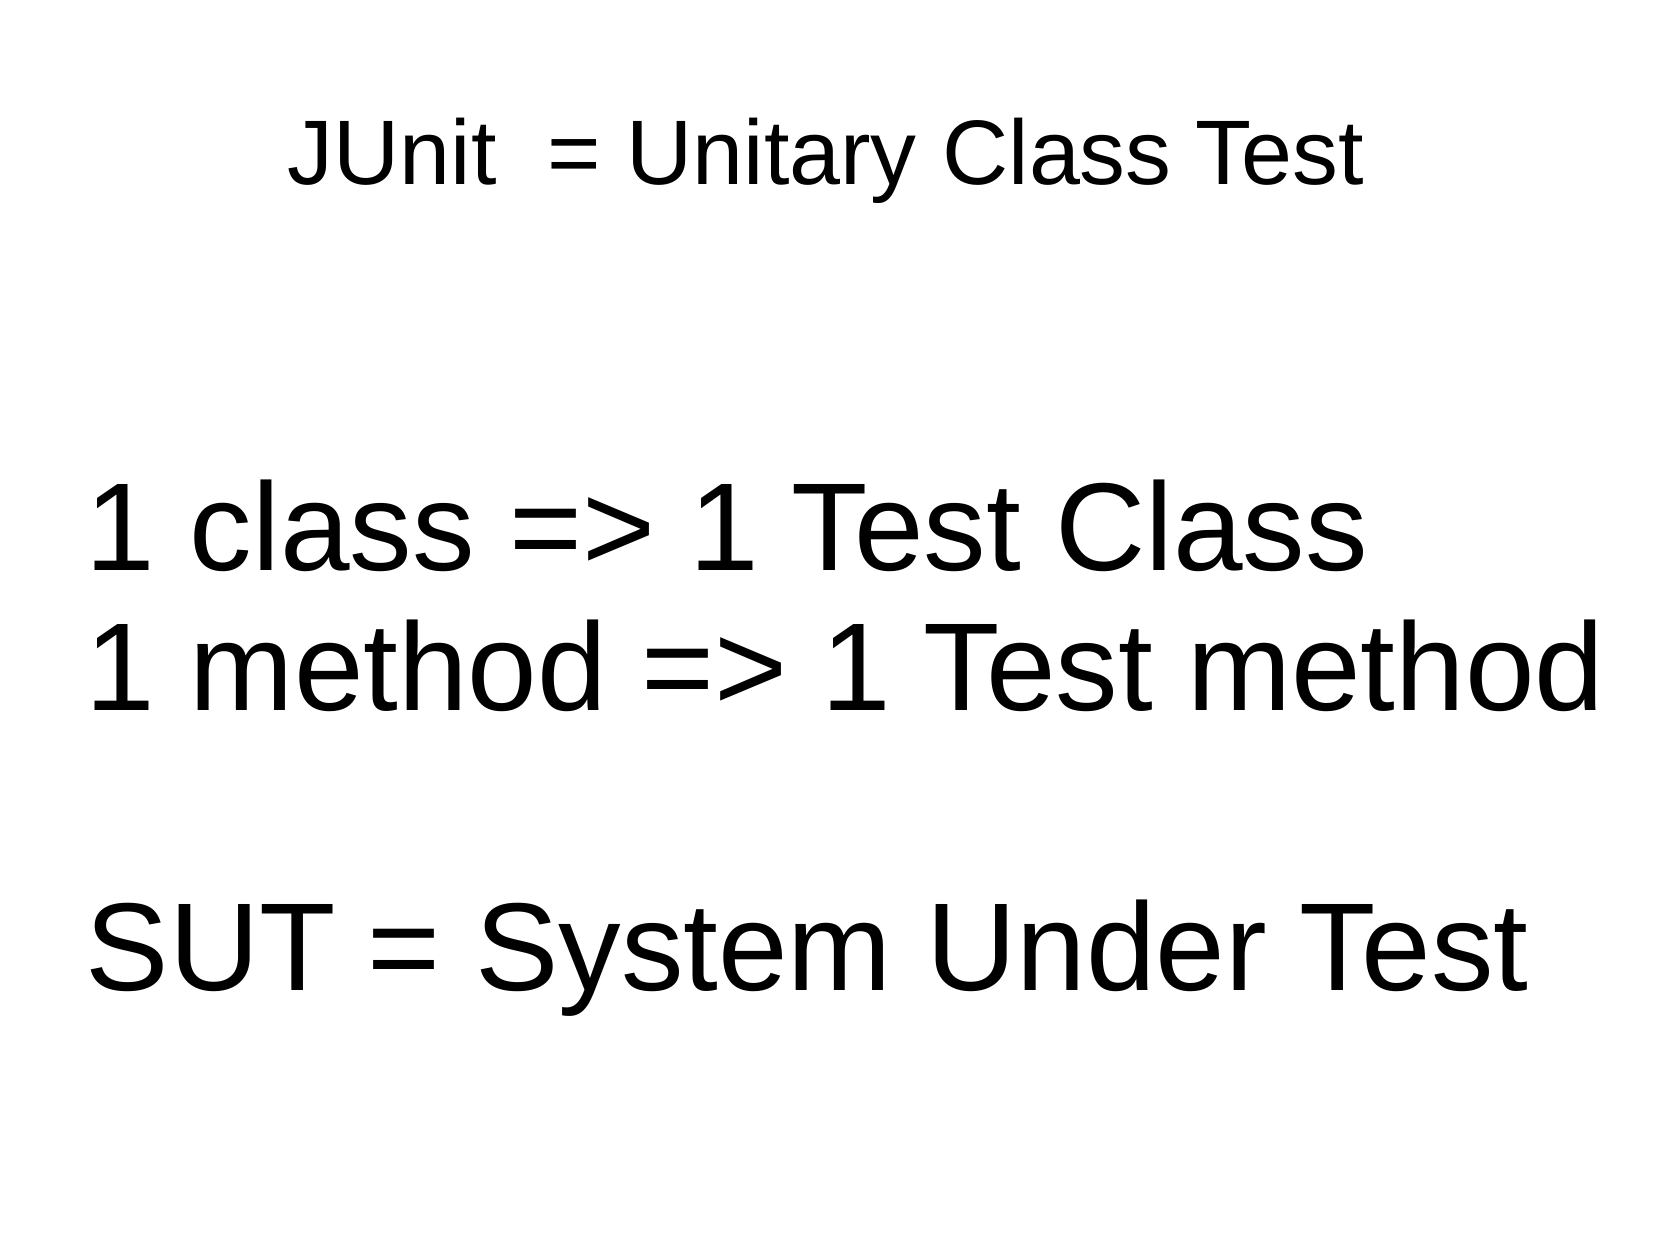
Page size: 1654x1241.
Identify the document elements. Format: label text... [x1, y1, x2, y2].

text_box 1 class => 1 Test Class 1 method => 1 Test method SUT = System Under Test [71, 450, 1621, 1024]
title JUnit = Unitary Class Test [82, 49, 1571, 257]
